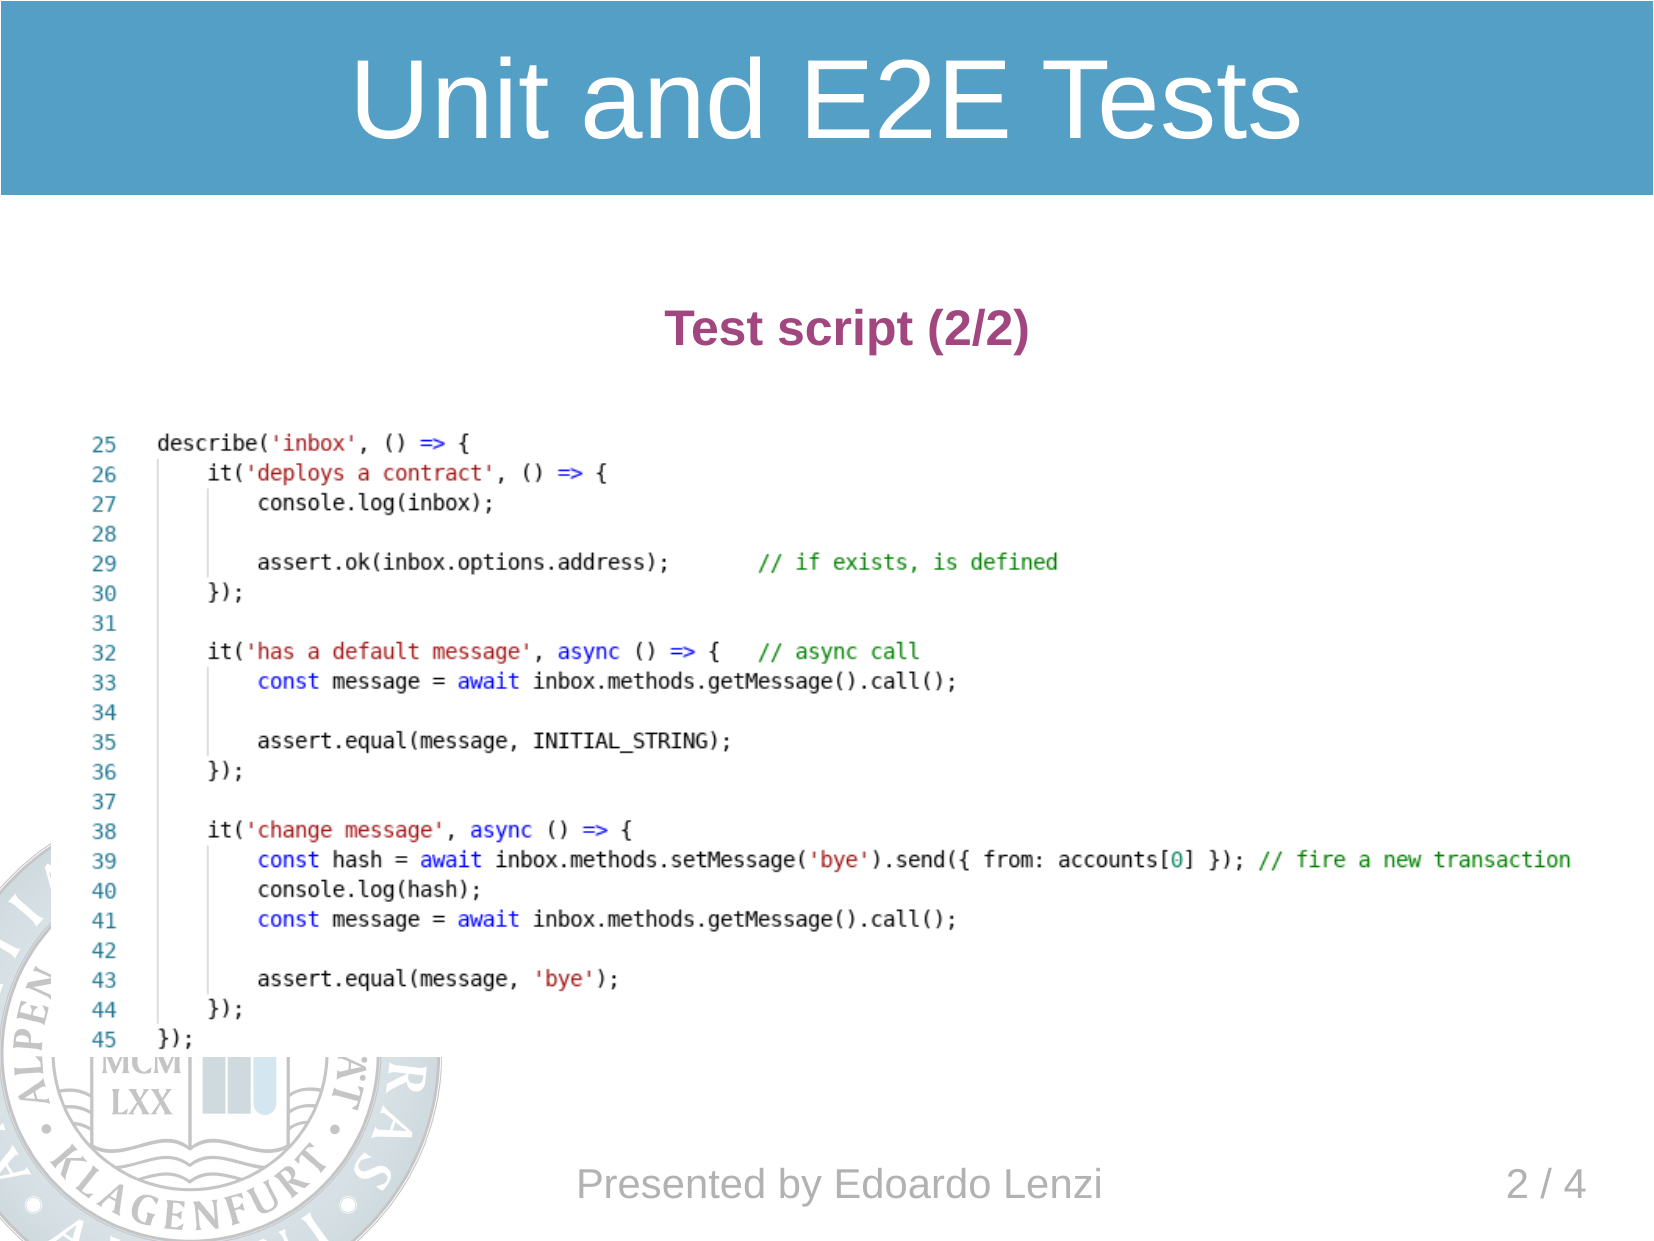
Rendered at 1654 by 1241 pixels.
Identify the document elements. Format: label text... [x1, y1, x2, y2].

picture [51, 426, 1582, 1057]
text_box [0, 0, 82, 196]
title Unit and E2E Tests [82, 0, 1571, 204]
text_box [0, 801, 452, 1241]
text_box Test script (2/2) [360, 292, 1336, 426]
text_box [1571, 0, 1654, 196]
list Presented by Edoardo Lenzi 2 / 4 [505, 1160, 1654, 1241]
